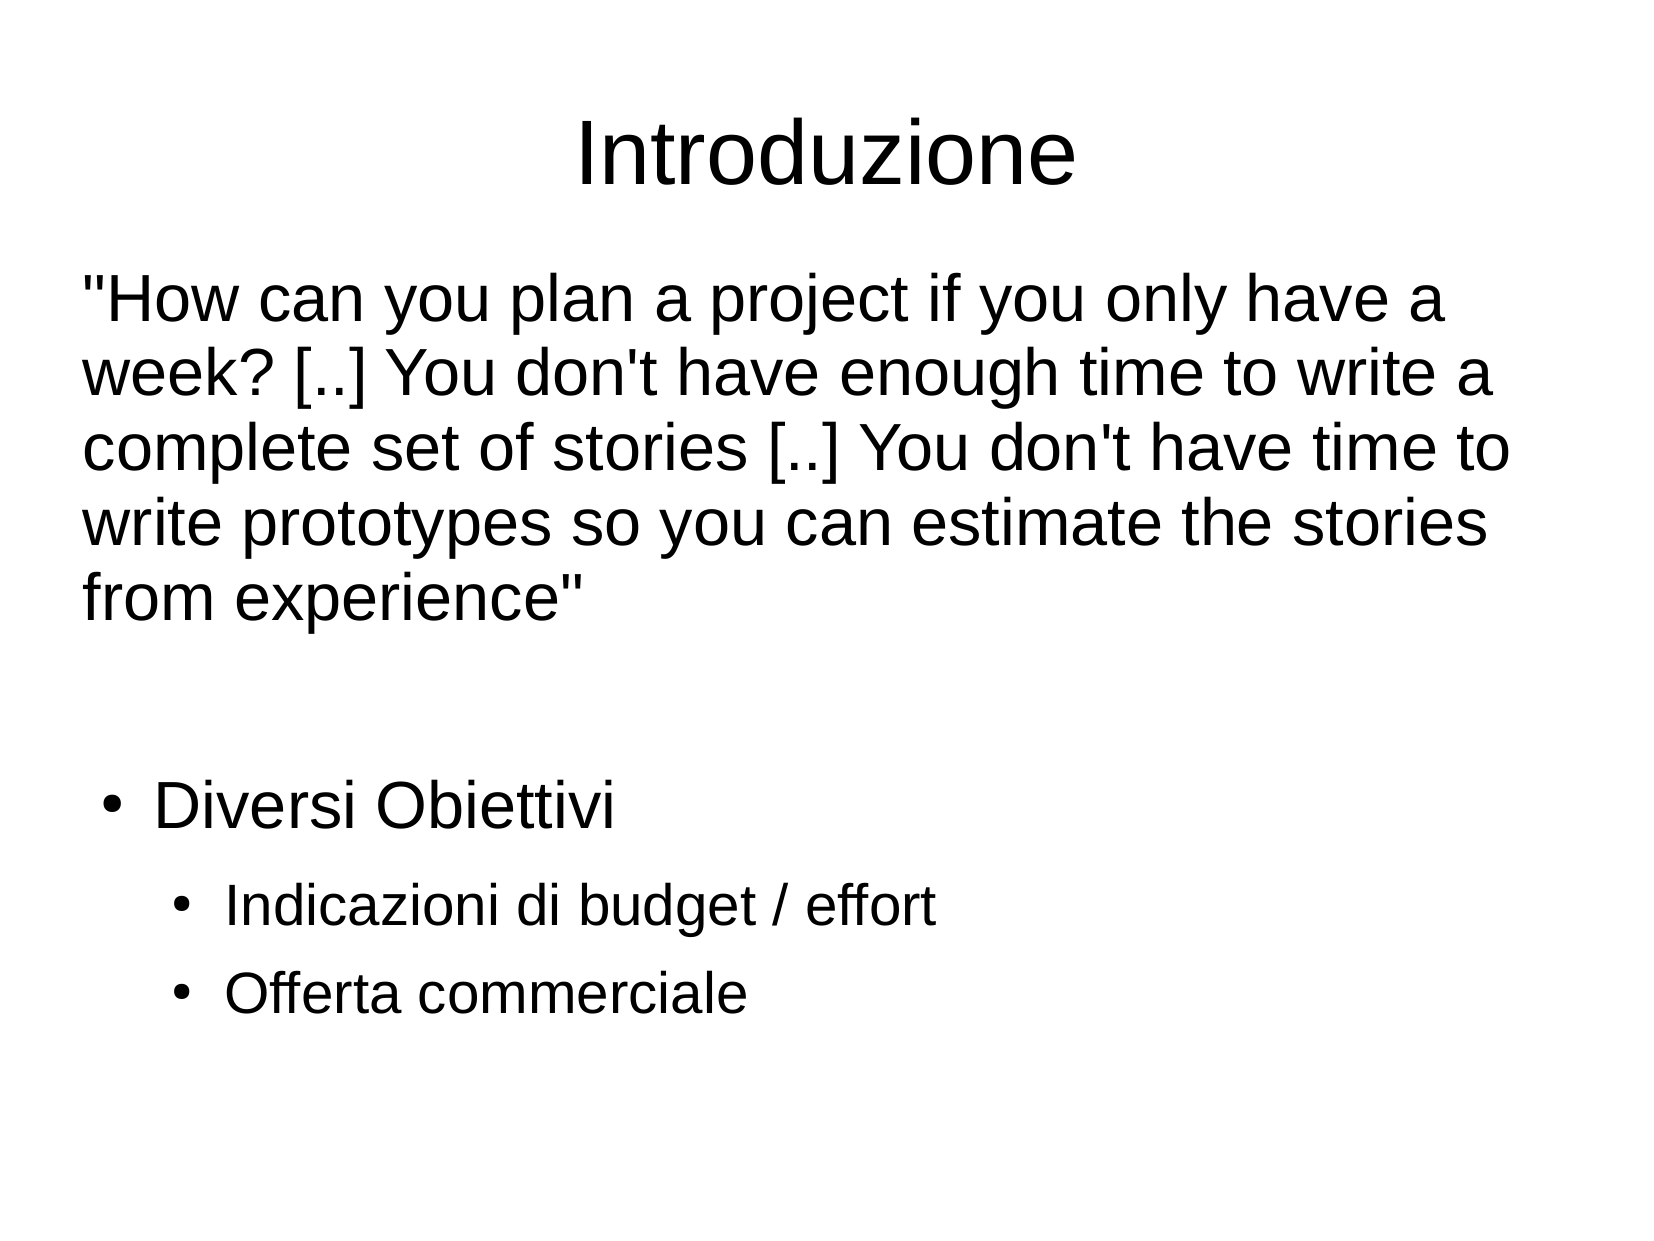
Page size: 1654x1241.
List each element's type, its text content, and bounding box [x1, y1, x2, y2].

list "How can you plan a project if you only have a week? [..] You don't have enough time to write a complete set of stories [..] You don't have time to write prototypes so you can estimate the stories from experience" Diversi Obiettivi Indicazioni di budget / effort Offerta commerciale [82, 260, 1571, 1227]
title Introduzione [82, 49, 1571, 257]
